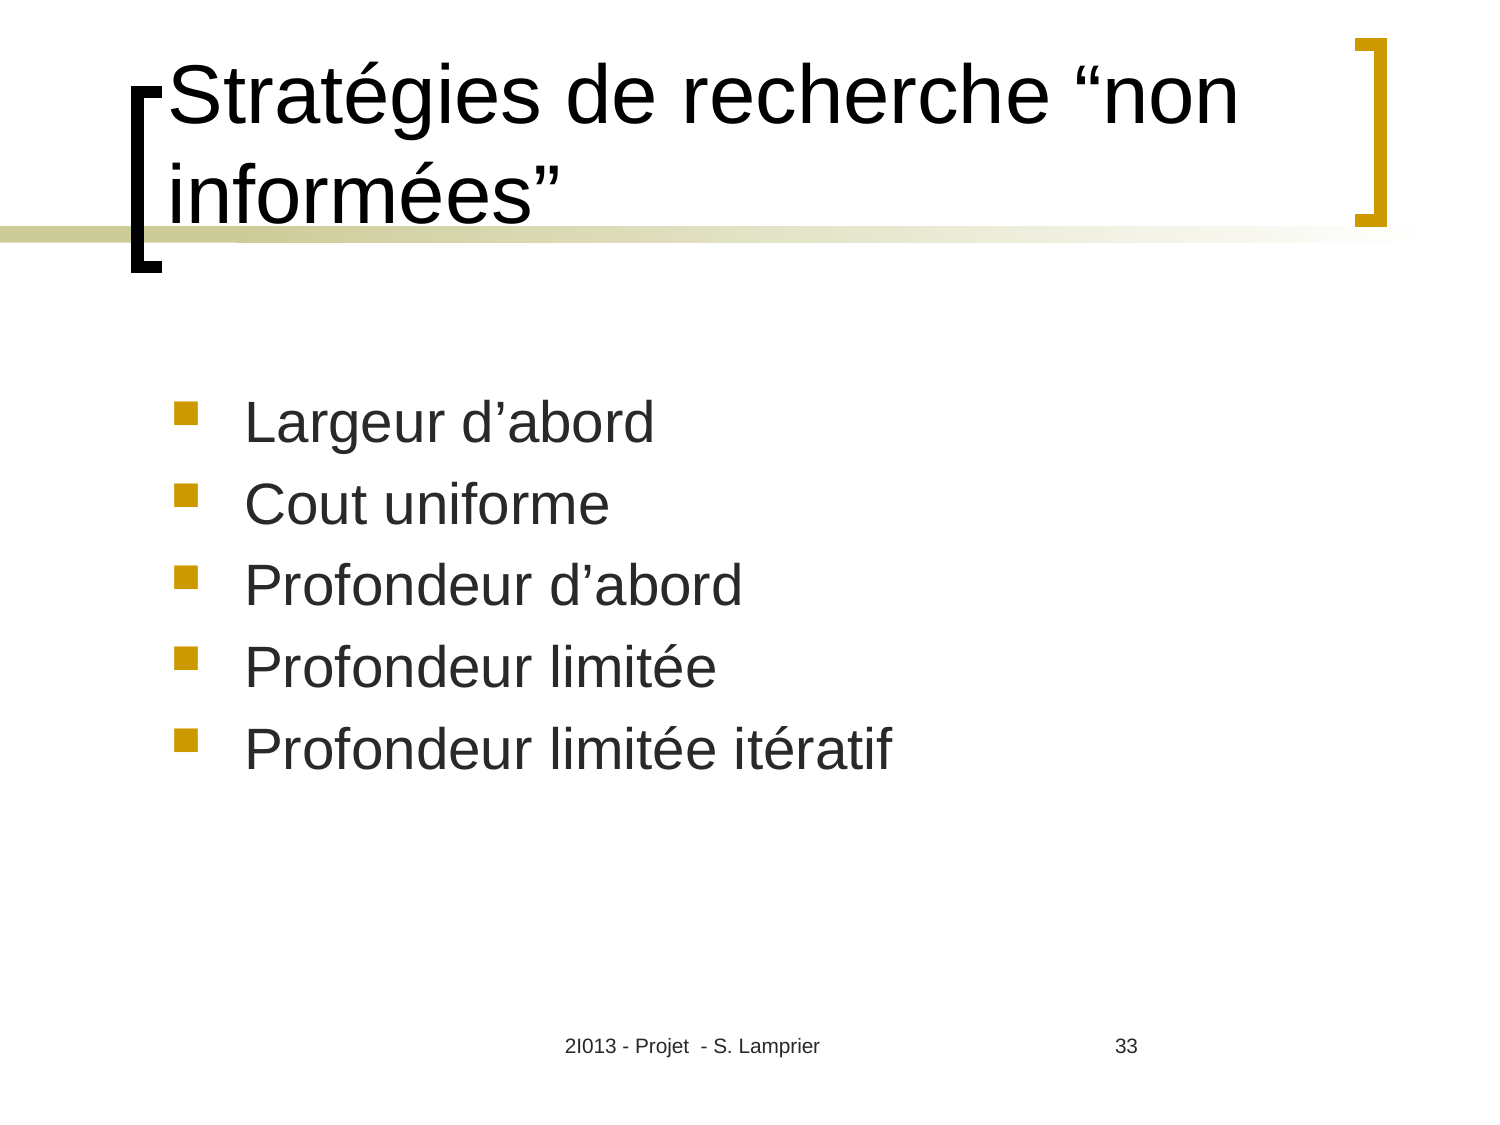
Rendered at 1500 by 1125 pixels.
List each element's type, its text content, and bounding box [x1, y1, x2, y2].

list Largeur d’abord Cout uniforme Profondeur d’abord Profondeur limitée Profondeur limitée itératif [155, 324, 1413, 1000]
title Stratégies de recherche “non informées” [152, 15, 1328, 248]
slide_number <numéro> [1100, 1025, 1413, 1100]
footer 2I013 - Projet - S. Lamprier [549, 1025, 1025, 1100]
